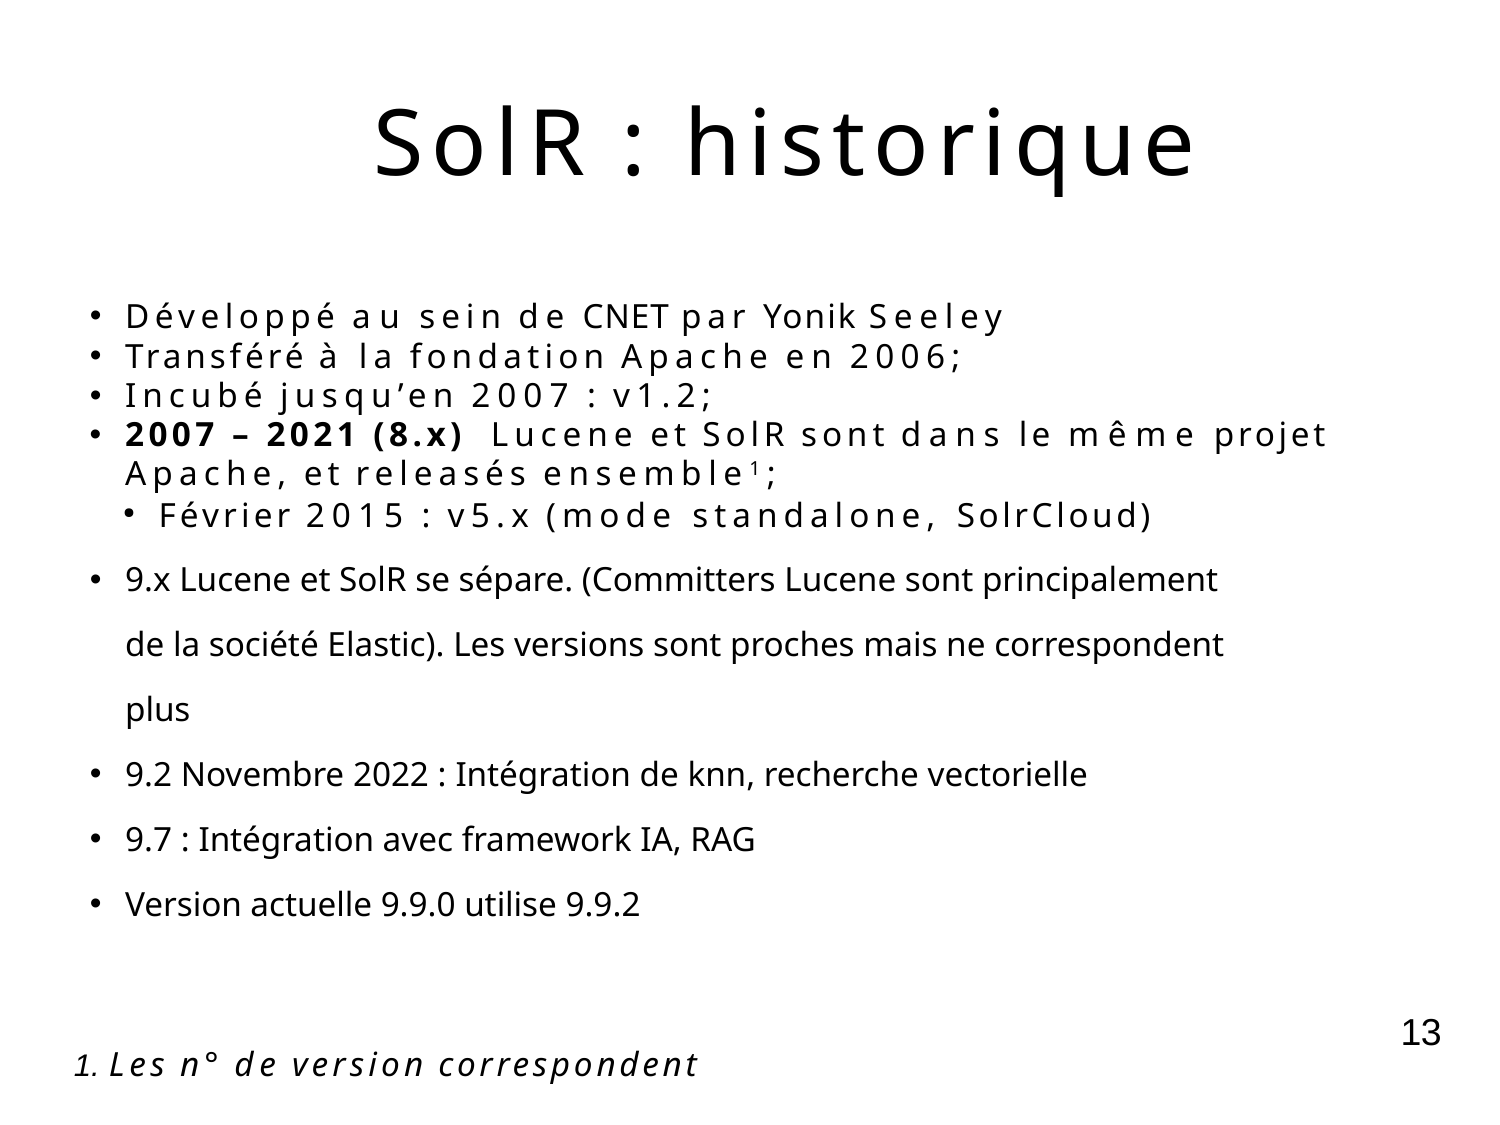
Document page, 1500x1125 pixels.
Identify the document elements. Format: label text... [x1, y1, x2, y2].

text_box Développé au sein de CNET par Yonik Seeley Transféré à la fondation Apache en 2006; Incubé jusqu’en 2007 : v1.2; 2007 – 2021 (8.x) Lucene et SolR sont dans le même projet Apache, et releasés ensemble1; Février 2015 : v5.x (mode standalone, SolrCloud) 9.x Lucene et SolR se sépare. (Committers Lucene sont principalement de la société Elastic). Les versions sont proches mais ne correspondent plus 9.2 Novembre 2022 : Intégration de knn, recherche vectorielle 9.7 : Intégration avec framework IA, RAG Version actuelle 9.9.0 utilise 9.9.2 [87, 267, 1418, 924]
text_box 1. Les n° de version correspondent [59, 1033, 799, 1087]
text_box 13 [1398, 1009, 1445, 1054]
title SolR : historique [87, 26, 1413, 267]
